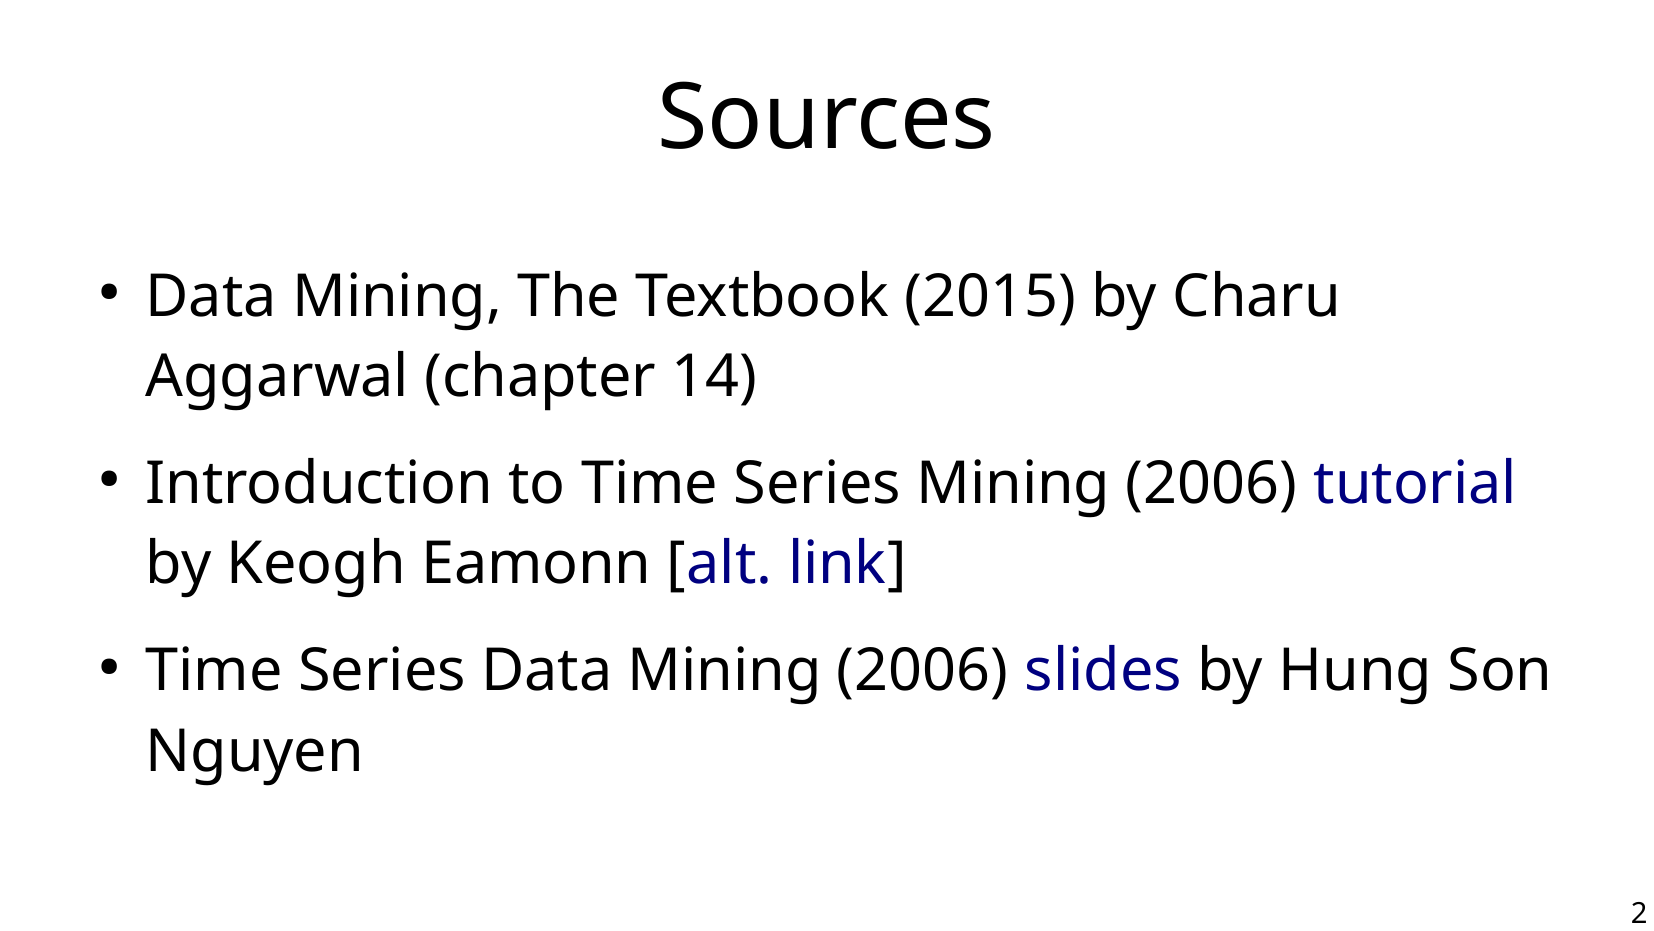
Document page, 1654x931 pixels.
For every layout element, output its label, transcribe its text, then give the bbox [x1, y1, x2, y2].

list Data Mining, The Textbook (2015) by Charu Aggarwal (chapter 14) Introduction to Time Series Mining (2006) tutorial by Keogh Eamonn [alt. link] Time Series Data Mining (2006) slides by Hung Son Nguyen [82, 253, 1571, 793]
title Sources [82, 1, 1571, 226]
